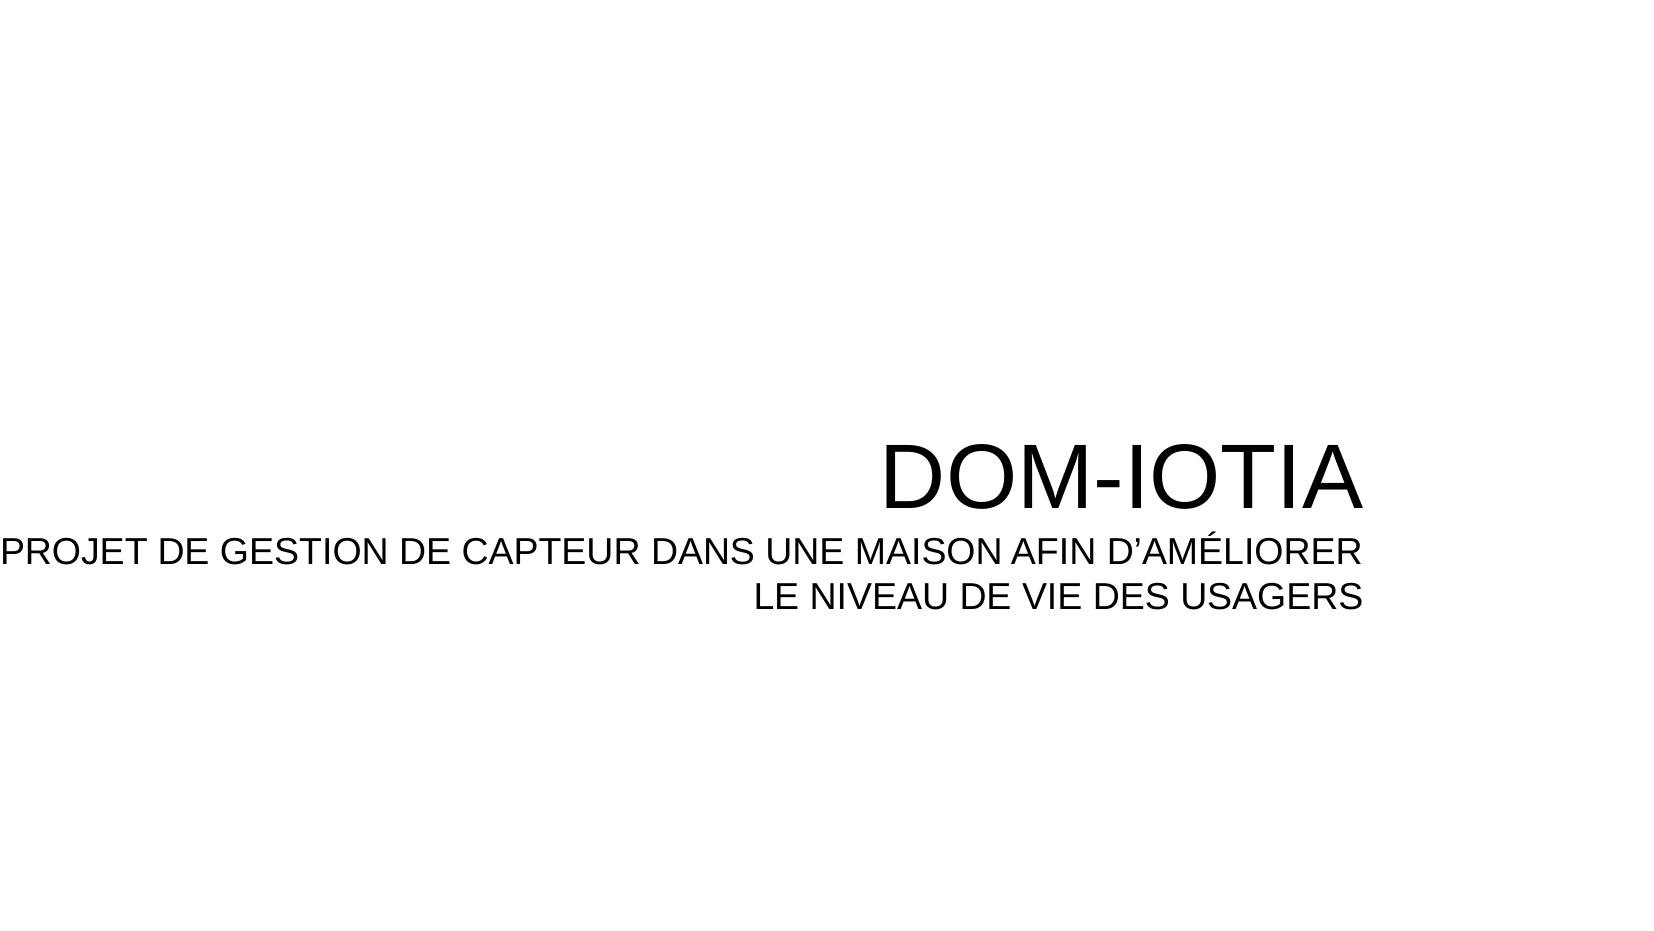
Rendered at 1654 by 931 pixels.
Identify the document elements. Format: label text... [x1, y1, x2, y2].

title DOM-IOTIA PROJET DE GESTION DE CAPTEUR DANS UNE MAISON AFIN D’AMÉLIORER LE NIVEAU DE VIE DES USAGERS [0, 325, 1619, 709]
